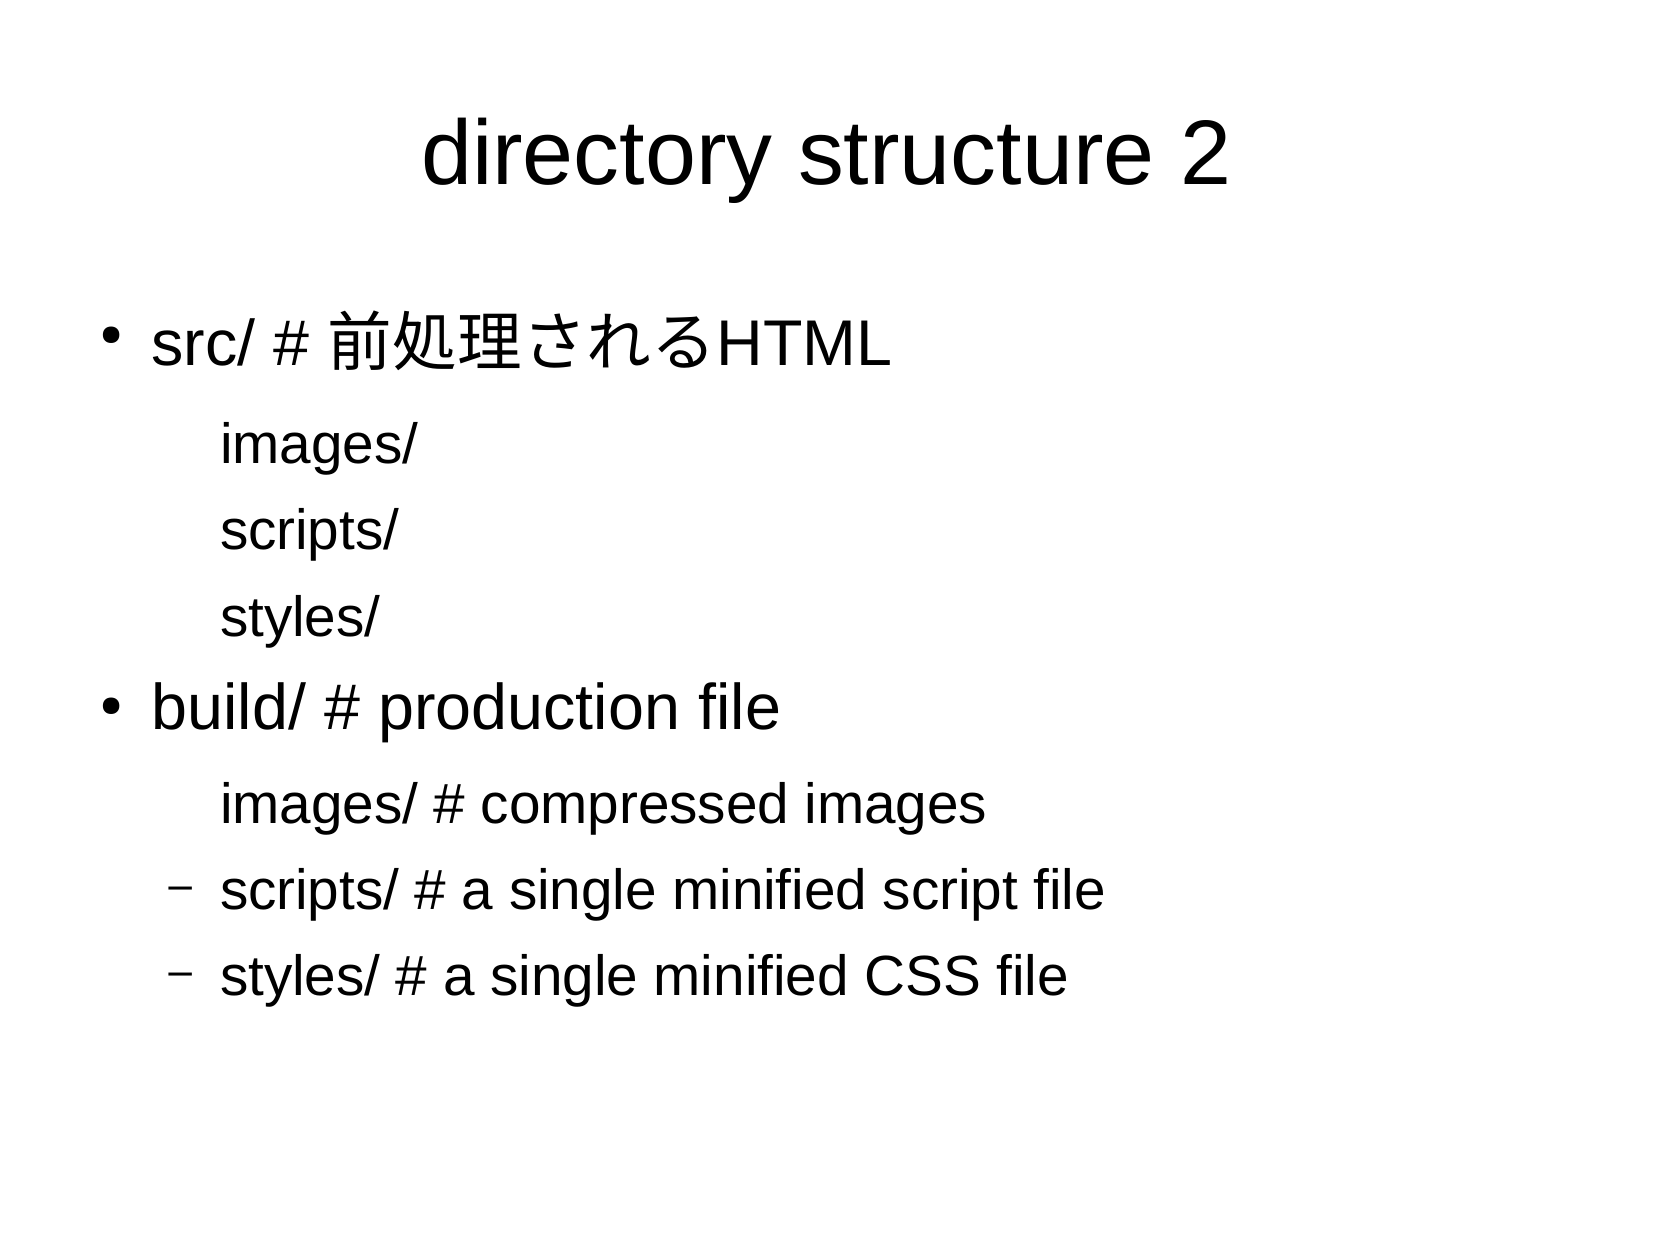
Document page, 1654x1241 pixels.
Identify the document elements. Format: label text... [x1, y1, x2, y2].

list src/ # 前処理されるHTML images/ scripts/ styles/ build/ # production file images/ # compressed images scripts/ # a single minified script file styles/ # a single minified CSS file [82, 290, 1571, 1010]
title directory structure 2 [82, 49, 1571, 257]
